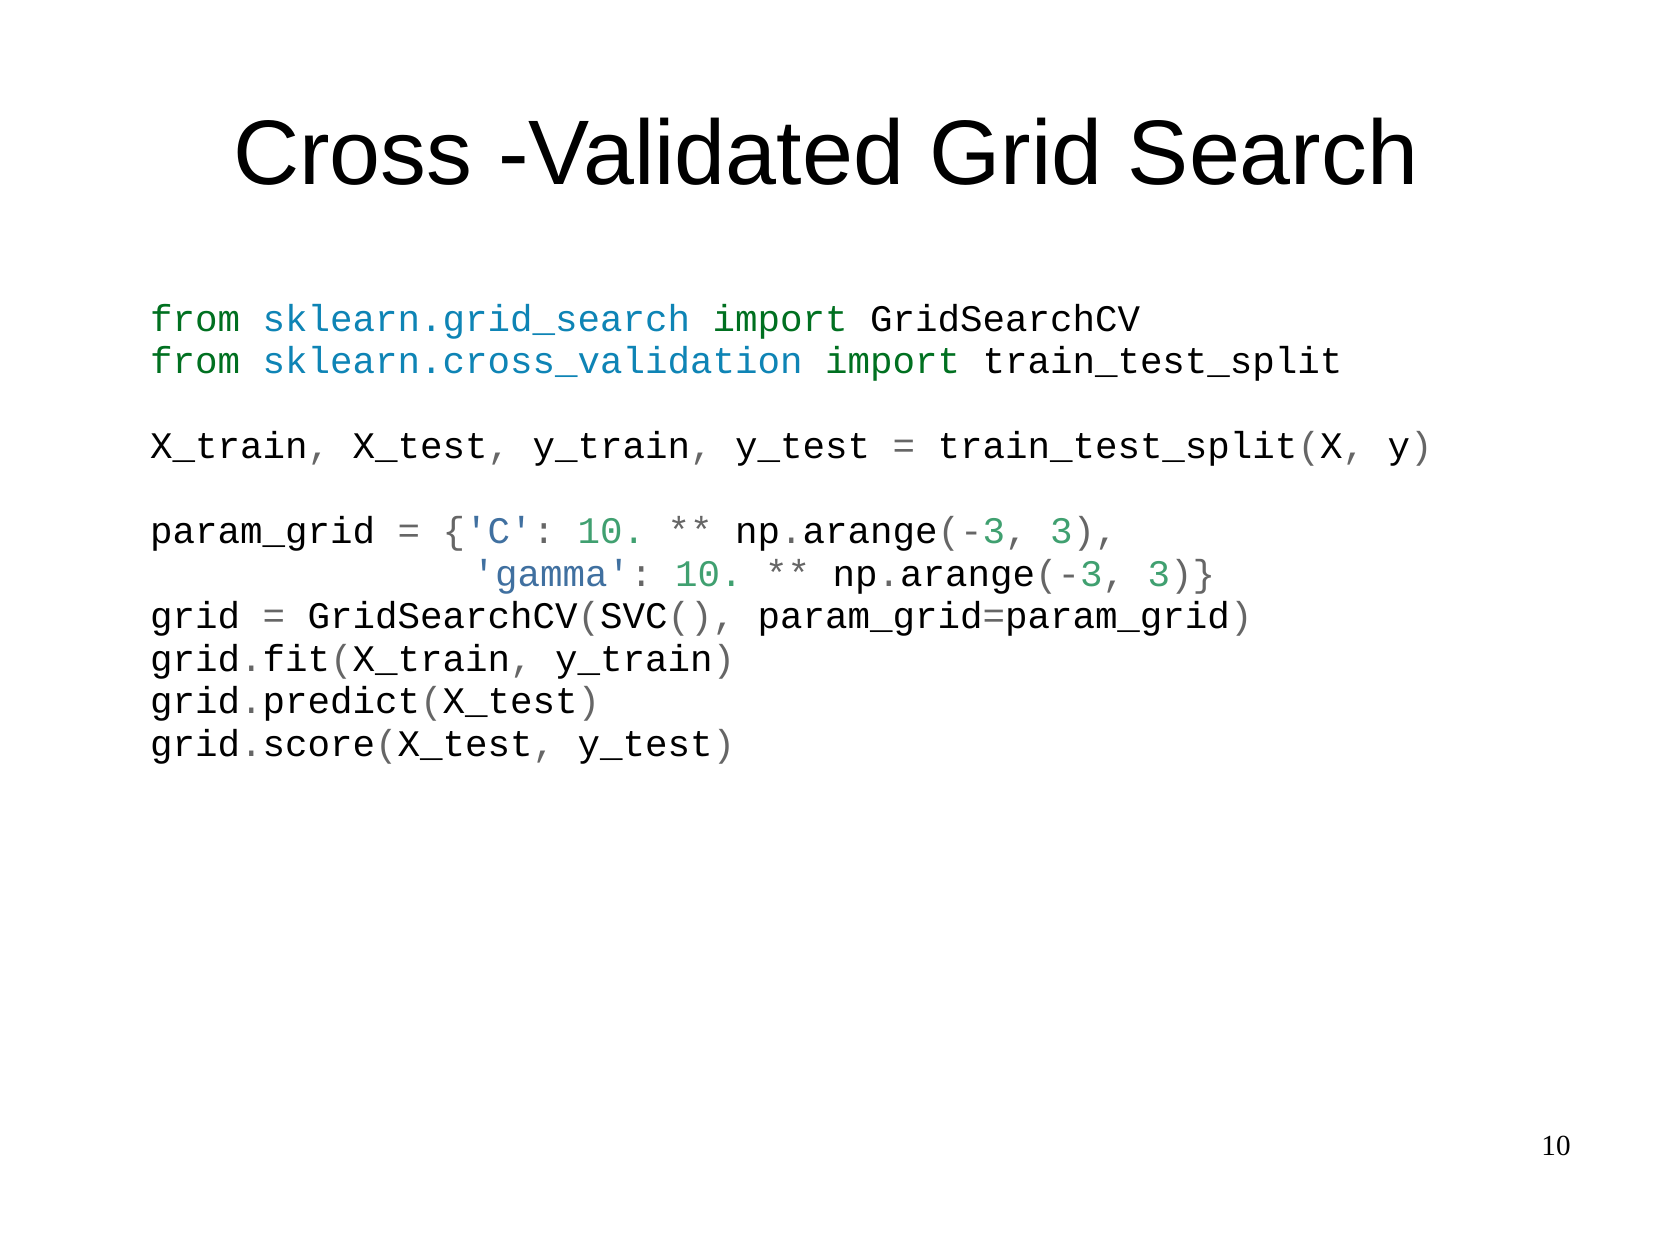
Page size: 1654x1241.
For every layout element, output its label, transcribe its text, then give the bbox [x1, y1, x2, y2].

title Cross -Validated Grid Search [82, 49, 1571, 257]
text_box from sklearn.grid_search import GridSearchCV from sklearn.cross_validation import train_test_split X_train, X_test, y_train, y_test = train_test_split(X, y) param_grid = {'C': 10. ** np.arange(-3, 3), 'gamma': 10. ** np.arange(-3, 3)} grid = GridSearchCV(SVC(), param_grid=param_grid) grid.fit(X_train, y_train) grid.predict(X_test) grid.score(X_test, y_test) [150, 300, 1486, 771]
